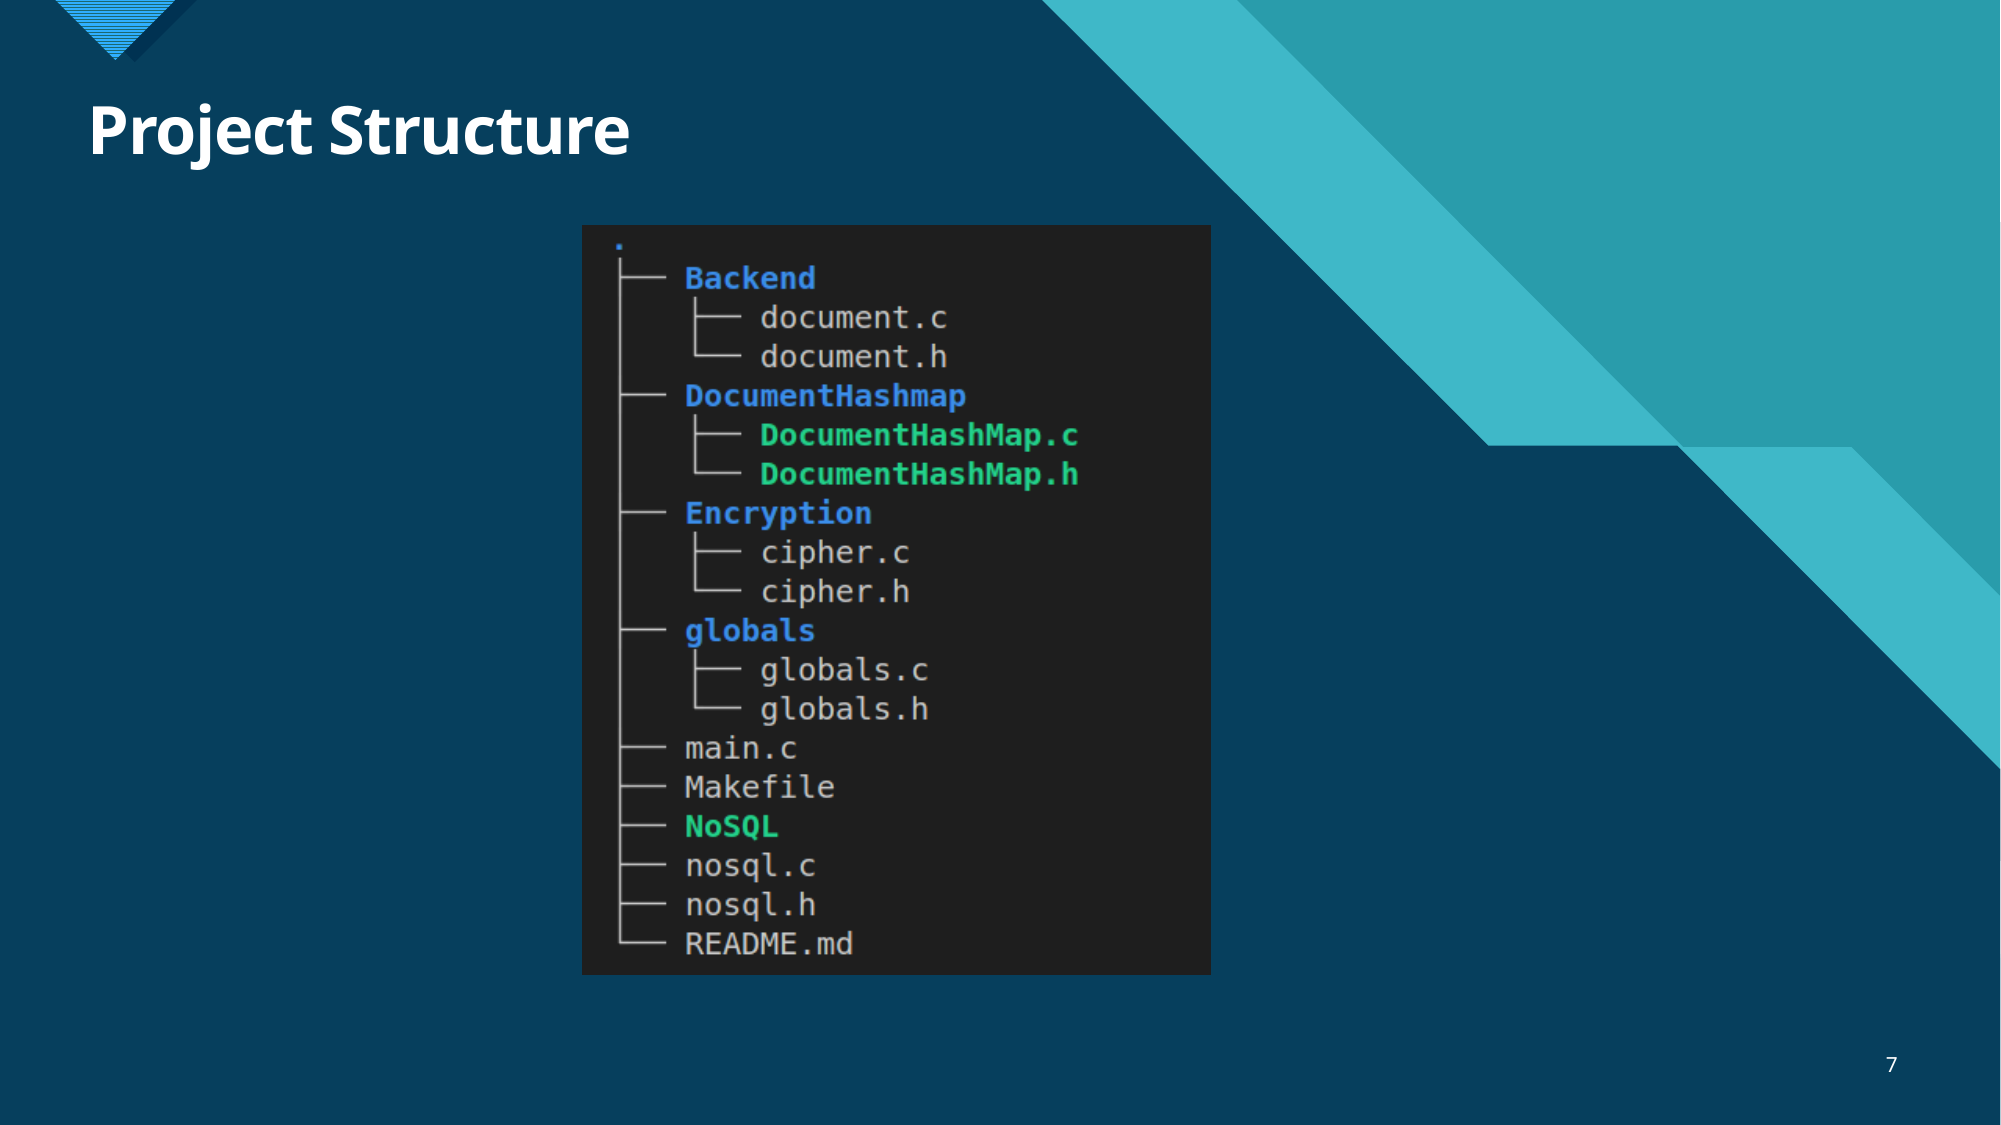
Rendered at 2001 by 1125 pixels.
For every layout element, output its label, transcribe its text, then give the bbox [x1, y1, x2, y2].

title Project Structure [72, 89, 1913, 177]
picture [583, 226, 1210, 974]
